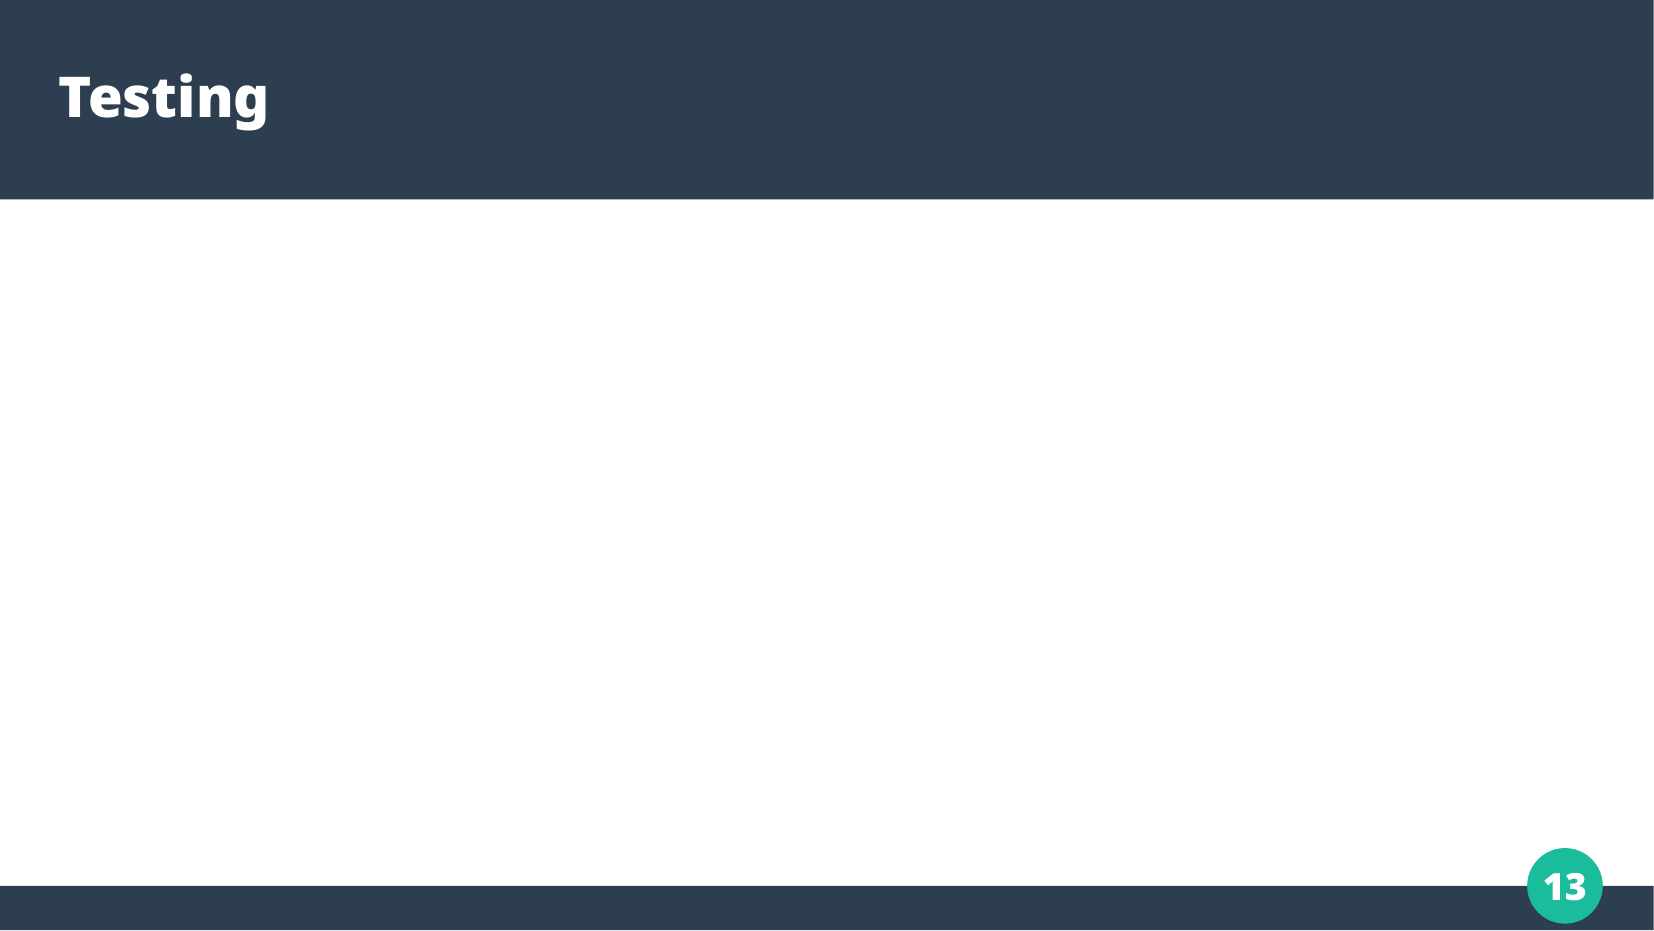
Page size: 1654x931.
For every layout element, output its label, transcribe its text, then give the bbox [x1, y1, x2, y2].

title Testing [59, 37, 1595, 156]
